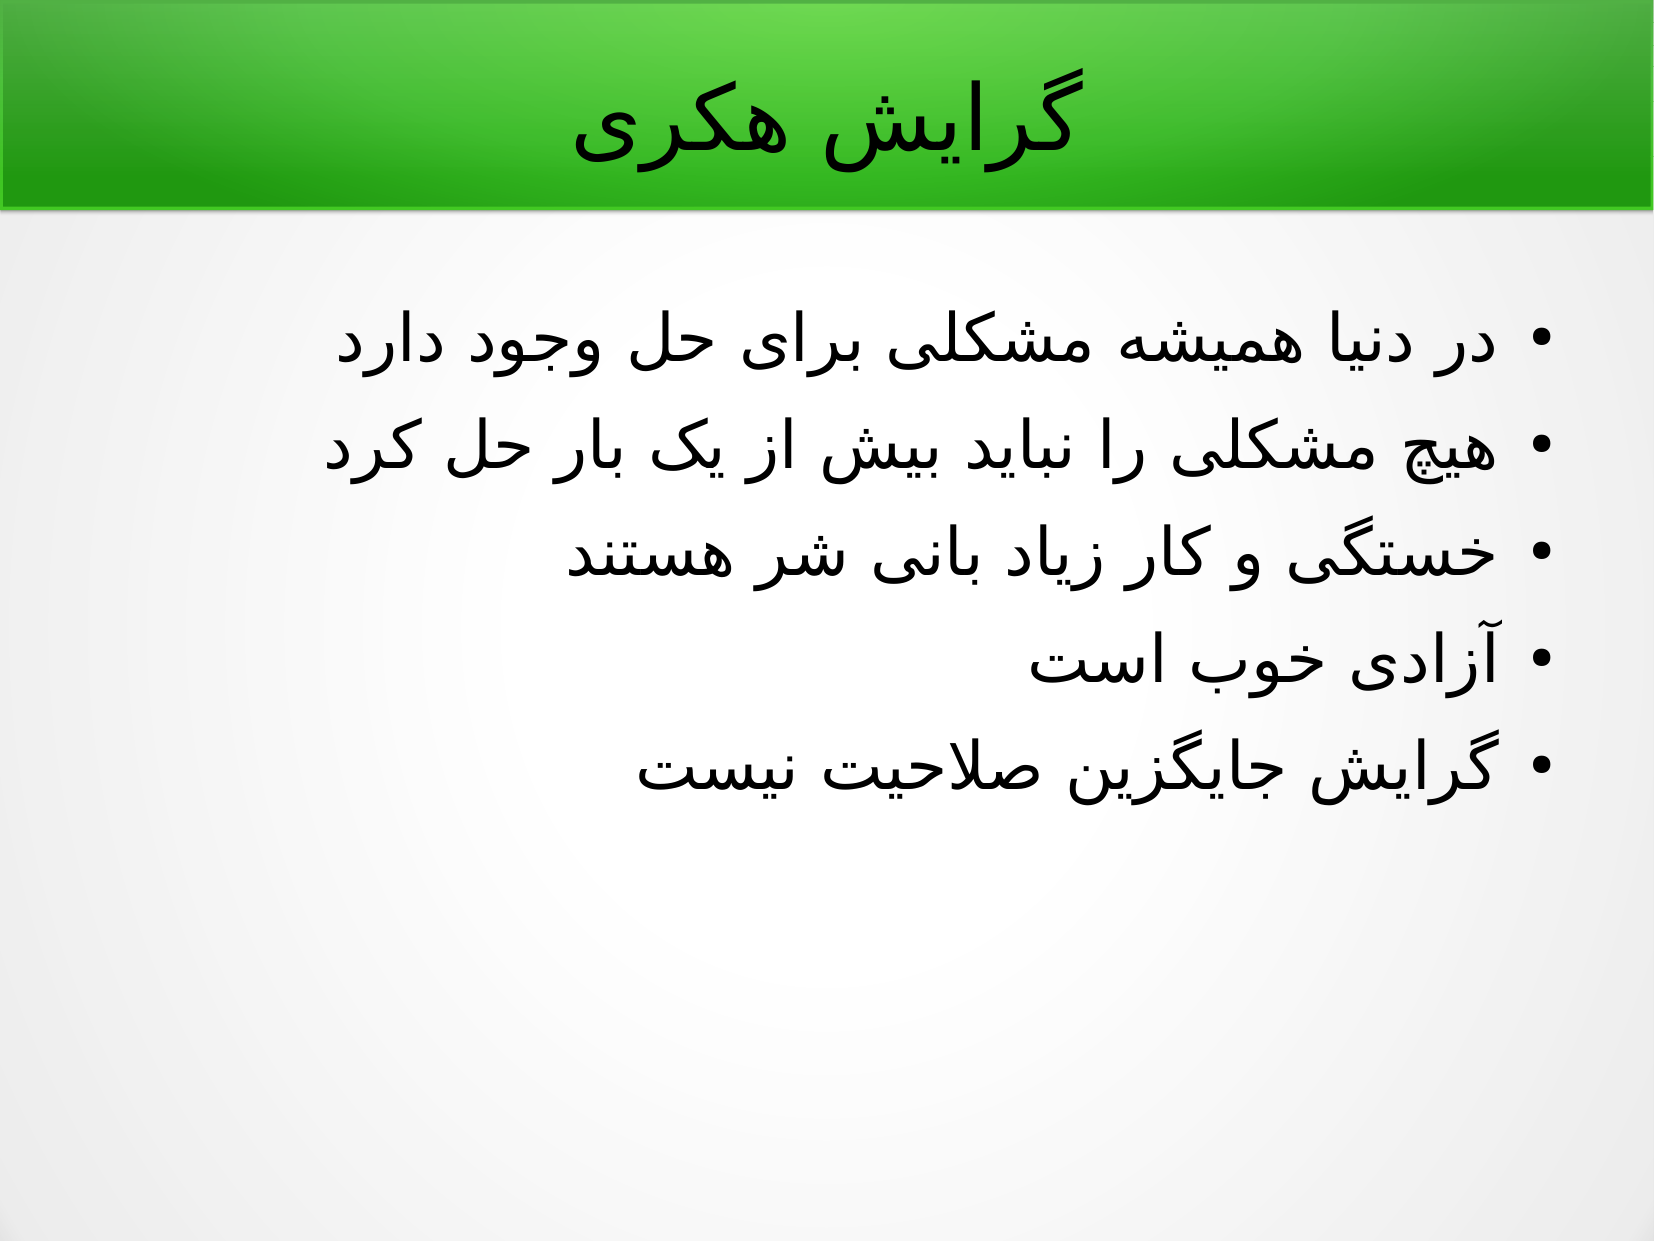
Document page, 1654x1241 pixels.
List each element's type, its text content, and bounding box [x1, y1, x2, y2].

list در دنیا همیشه مشکلی برای حل وجود دارد هیچ مشکلی را نباید بیش از یک بار حل کرد خستگی و کار زیاد بانی شر هستند آزادی خوب است گرایش جایگزین صلاحیت نیست [82, 299, 1571, 1019]
title گرایش هکری [82, 30, 1571, 206]
